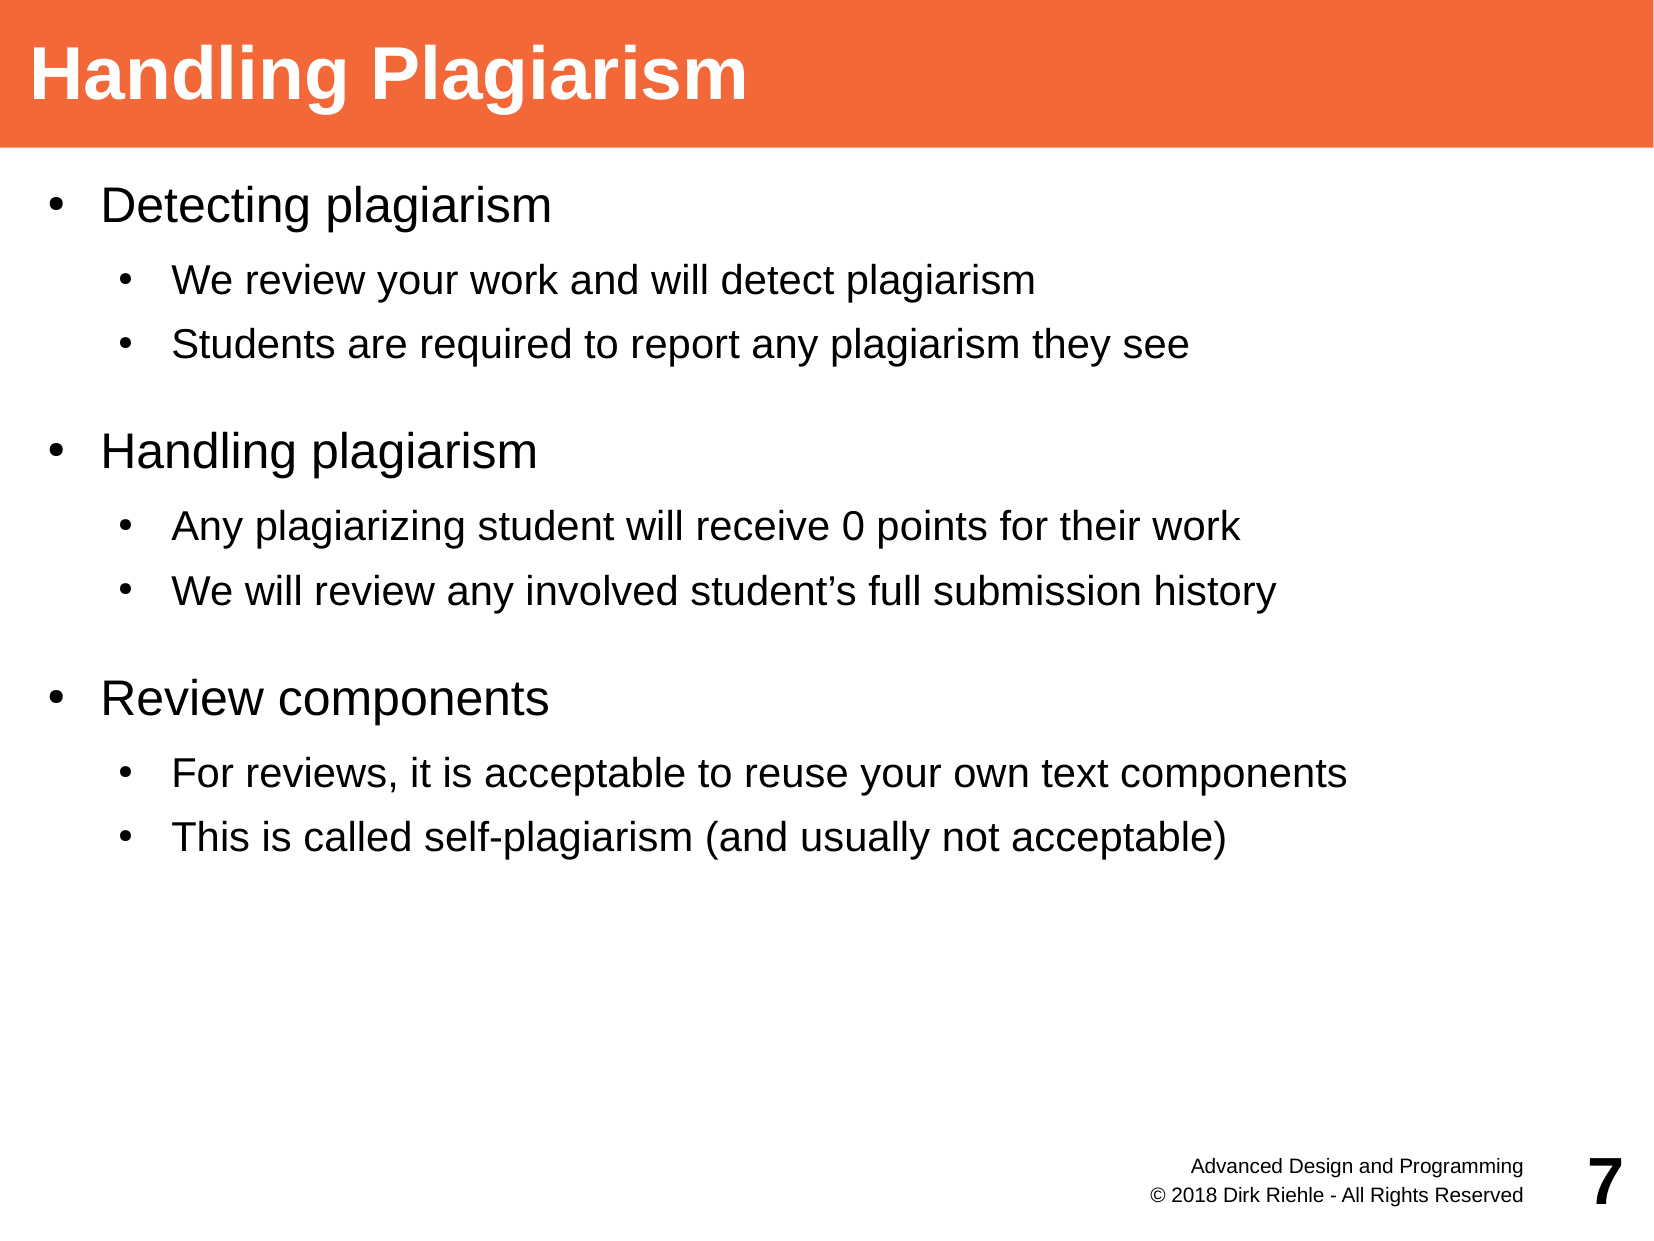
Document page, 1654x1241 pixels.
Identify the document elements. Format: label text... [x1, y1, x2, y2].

title Handling Plagiarism [0, 0, 1654, 148]
list Detecting plagiarism We review your work and will detect plagiarism Students are required to report any plagiarism they see Handling plagiarism Any plagiarizing student will receive 0 points for their work We will review any involved student’s full submission history Review components For reviews, it is acceptable to reuse your own text components This is called self-plagiarism (and usually not acceptable) [29, 177, 1625, 1063]
